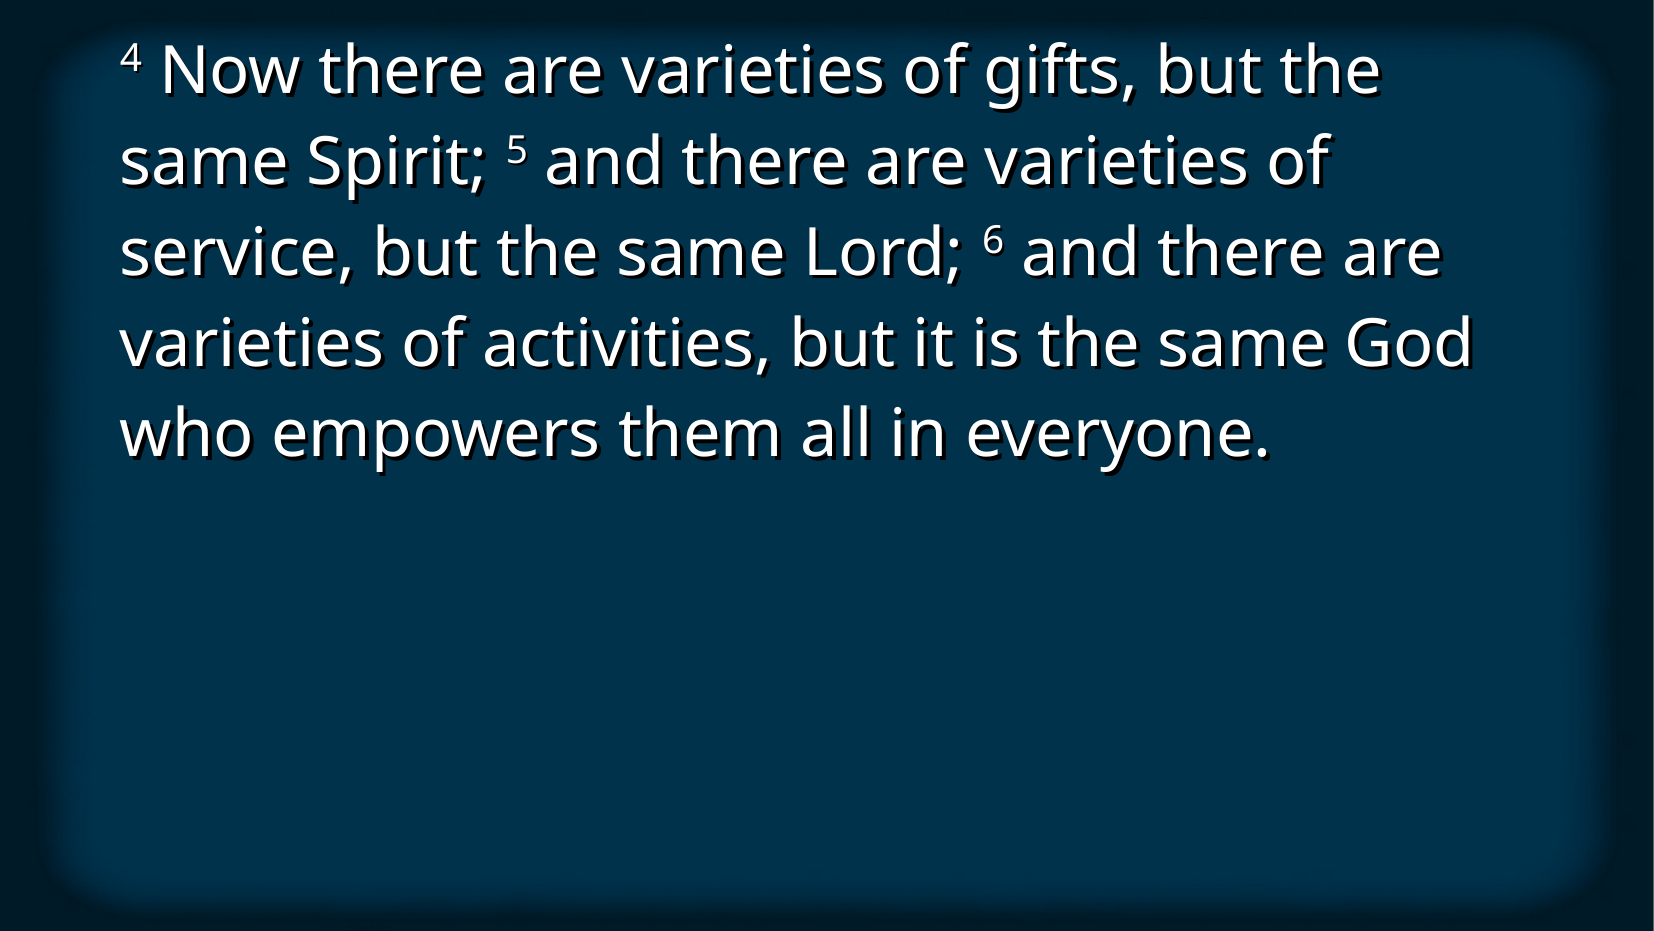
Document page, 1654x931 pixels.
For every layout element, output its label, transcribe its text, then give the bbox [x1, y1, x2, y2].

text_box 4 Now there are varieties of gifts, but the same Spirit; 5 and there are varieties of service, but the same Lord; 6 and there are varieties of activities, but it is the same God who empowers them all in everyone. [105, 15, 1561, 474]
picture [0, 0, 1654, 931]
